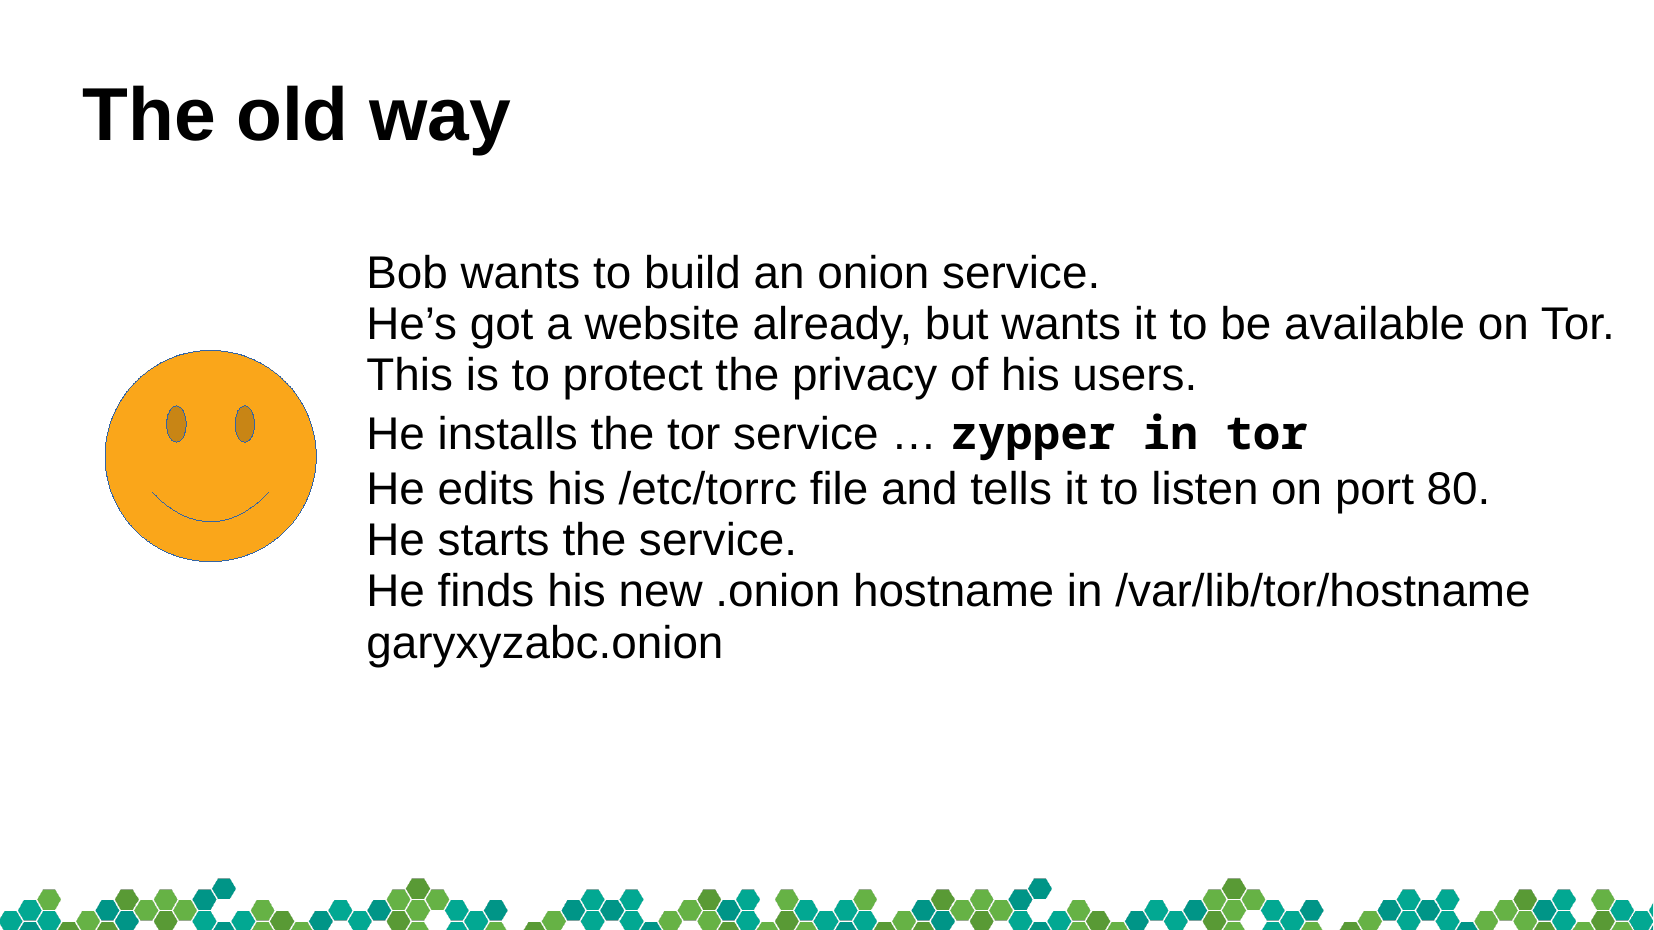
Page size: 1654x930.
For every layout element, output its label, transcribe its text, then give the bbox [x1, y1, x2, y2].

picture [0, 870, 1654, 930]
text_box [105, 350, 317, 562]
title The old way [82, 37, 1571, 193]
text_box Bob wants to build an onion service. He’s got a website already, but wants it to be available on Tor. This is to protect the privacy of his users. He installs the tor service … zypper in tor He edits his /etc/torrc file and tells it to listen on port 80. He starts the service. He finds his new .onion hostname in /var/lib/tor/hostname garyxyzabc.onion [351, 239, 1653, 669]
